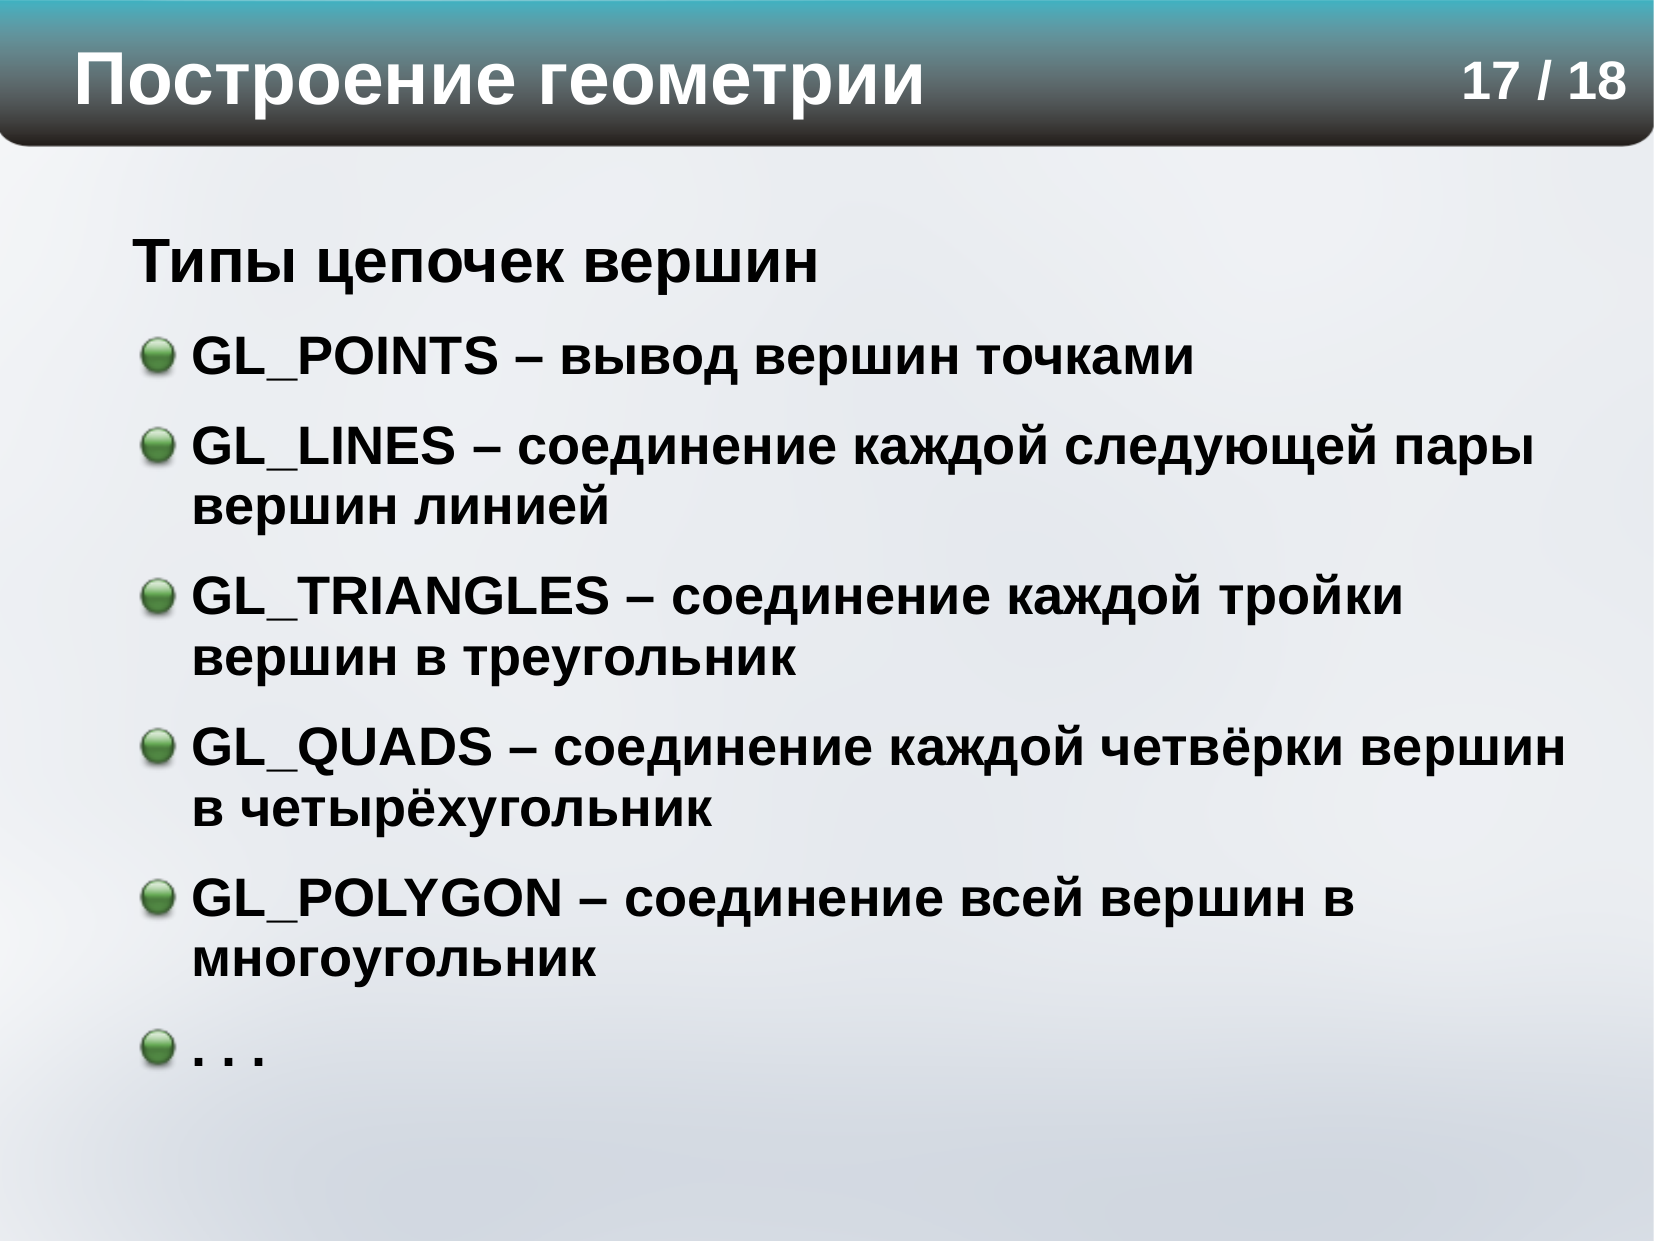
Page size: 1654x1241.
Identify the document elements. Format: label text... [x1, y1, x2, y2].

picture [0, 0, 1654, 1241]
text_box Типы цепочек вершин GL_POINTS – вывод вершин точками GL_LINES – соединение каждой следующей пары вершин линией GL_TRIANGLES – соединение каждой тройки вершин в треугольник GL_QUADS – соединение каждой четвёрки вершин в четырёхугольник GL_POLYGON – соединение всей вершин в многоугольник . . . [118, 218, 1595, 1086]
text_box Построение геометрии [59, 29, 1418, 129]
text_box <номер> / 18 [1446, 42, 1654, 179]
